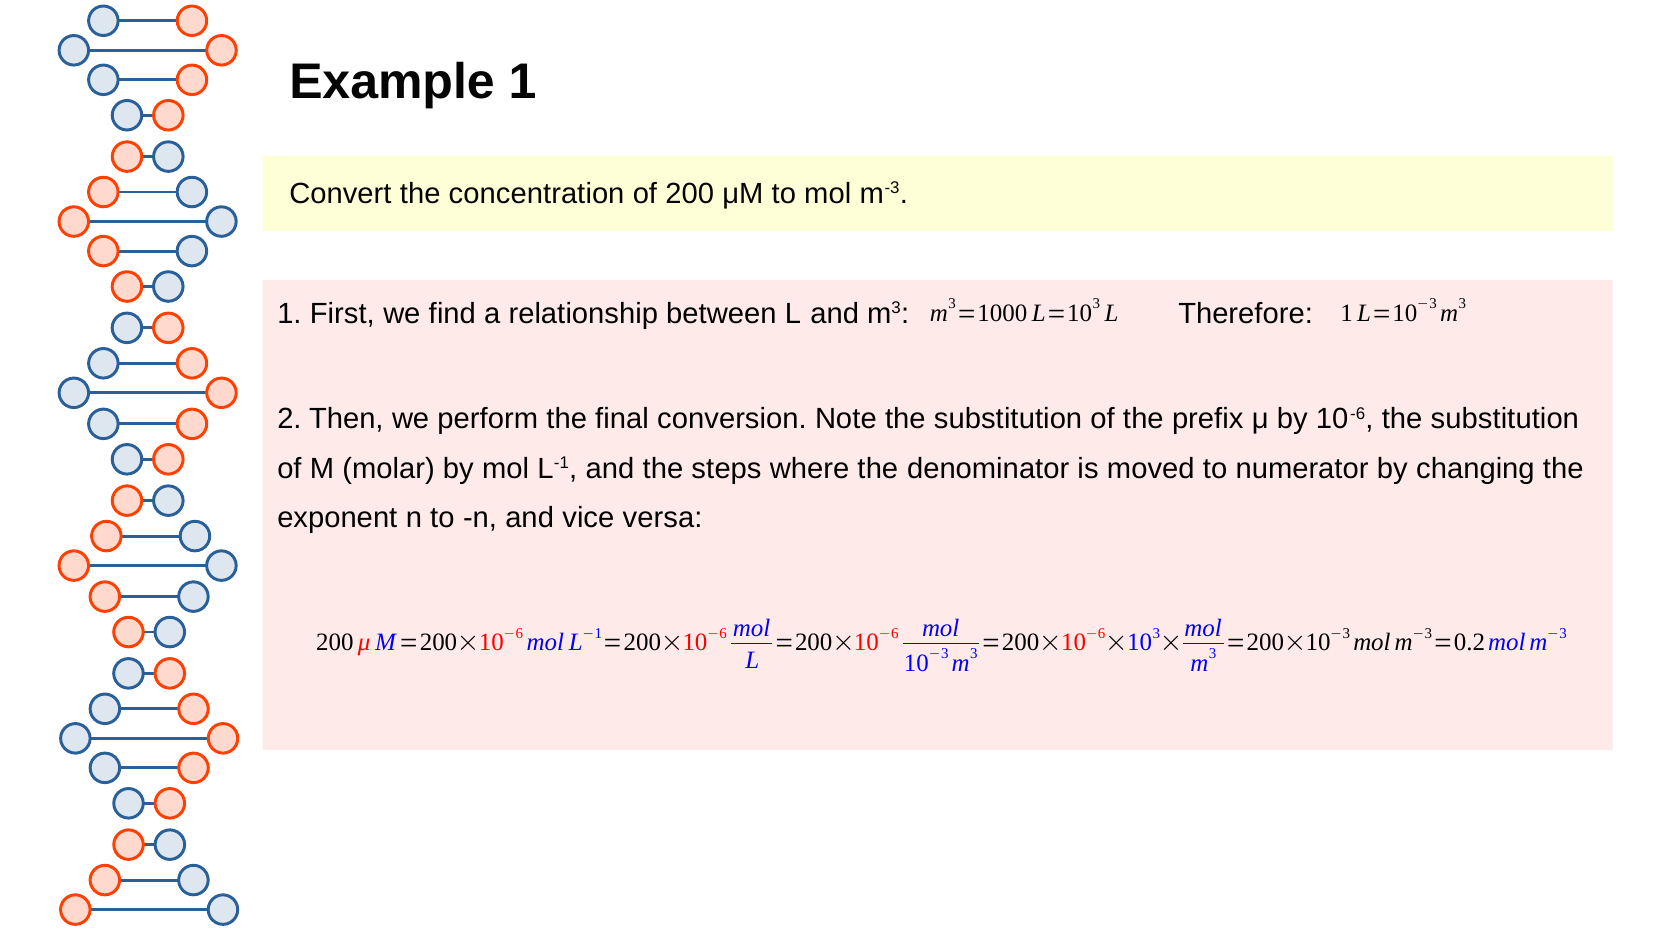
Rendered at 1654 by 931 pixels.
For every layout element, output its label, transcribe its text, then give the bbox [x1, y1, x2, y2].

title Example 1 [289, 43, 620, 119]
chart [1340, 295, 1467, 327]
chart [315, 614, 1568, 677]
list Convert the concentration of 200 μM to mol m-3. [289, 177, 1538, 226]
text_box 2. Then, we perform the final conversion. Note the substitution of the prefix μ by 10-6, the substitution of M (molar) by mol L-1, and the steps where the denominator is moved to numerator by changing the exponent n to -n, and vice versa: [262, 378, 1609, 542]
text_box [262, 155, 1613, 231]
chart [929, 295, 1119, 327]
text_box 1. First, we find a relationship between L and m3: [262, 289, 923, 338]
text_box [262, 279, 1613, 751]
text_box Therefore: [1163, 289, 1329, 338]
